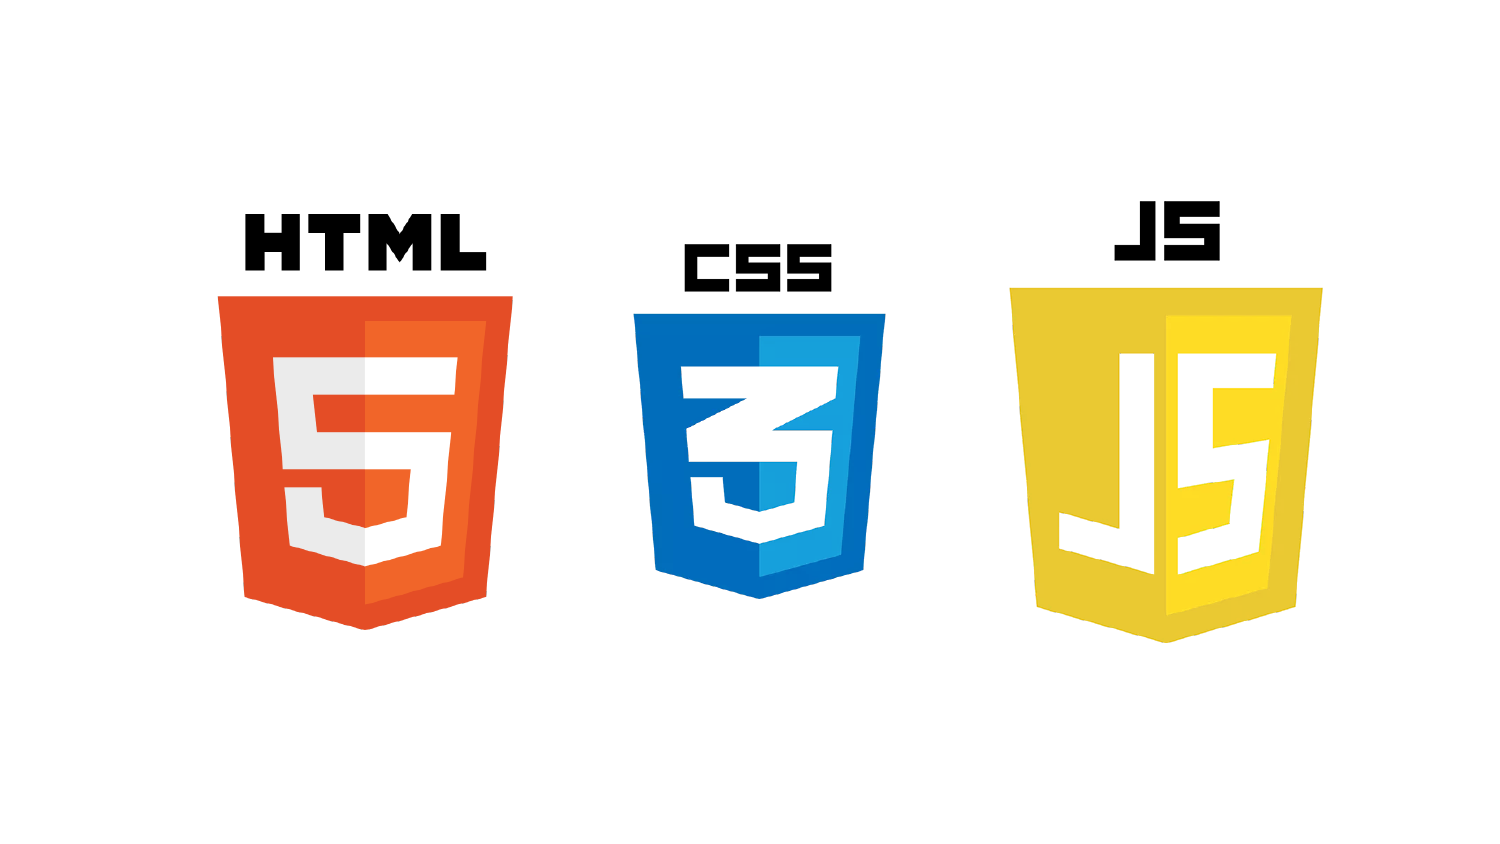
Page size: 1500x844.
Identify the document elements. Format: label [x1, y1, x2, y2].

picture [945, 201, 1386, 643]
picture [582, 244, 936, 599]
picture [157, 214, 573, 630]
